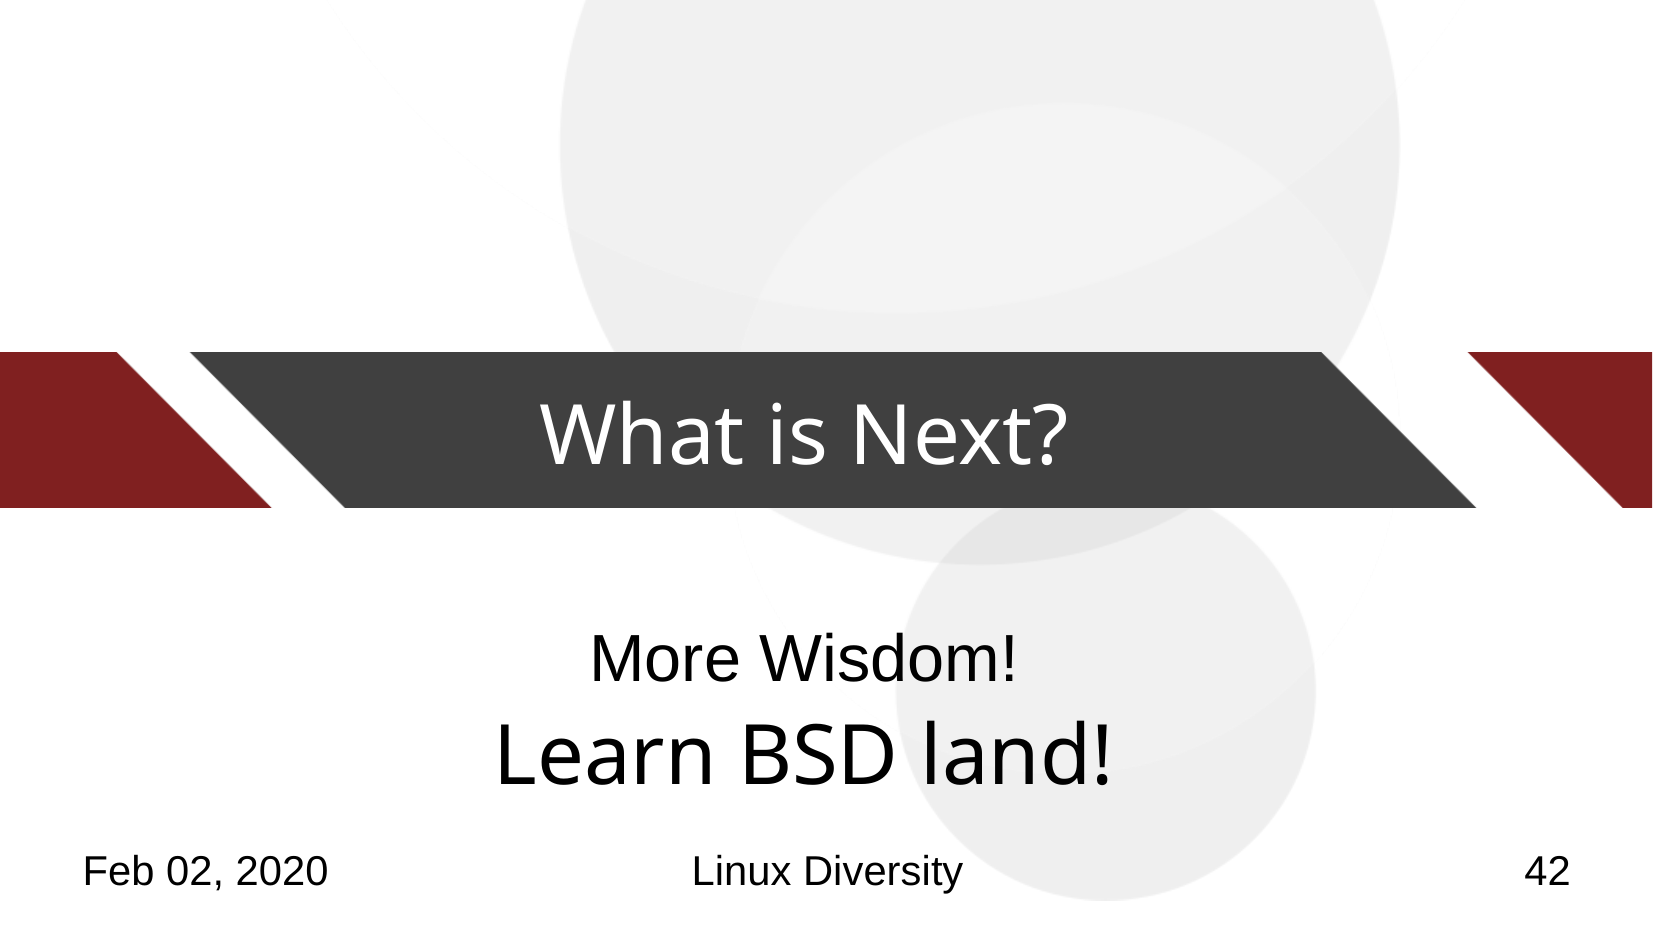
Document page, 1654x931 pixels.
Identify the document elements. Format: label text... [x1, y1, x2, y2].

subtitle More Wisdom! Learn BSD land! [60, 354, 1549, 931]
picture [0, 352, 1653, 508]
